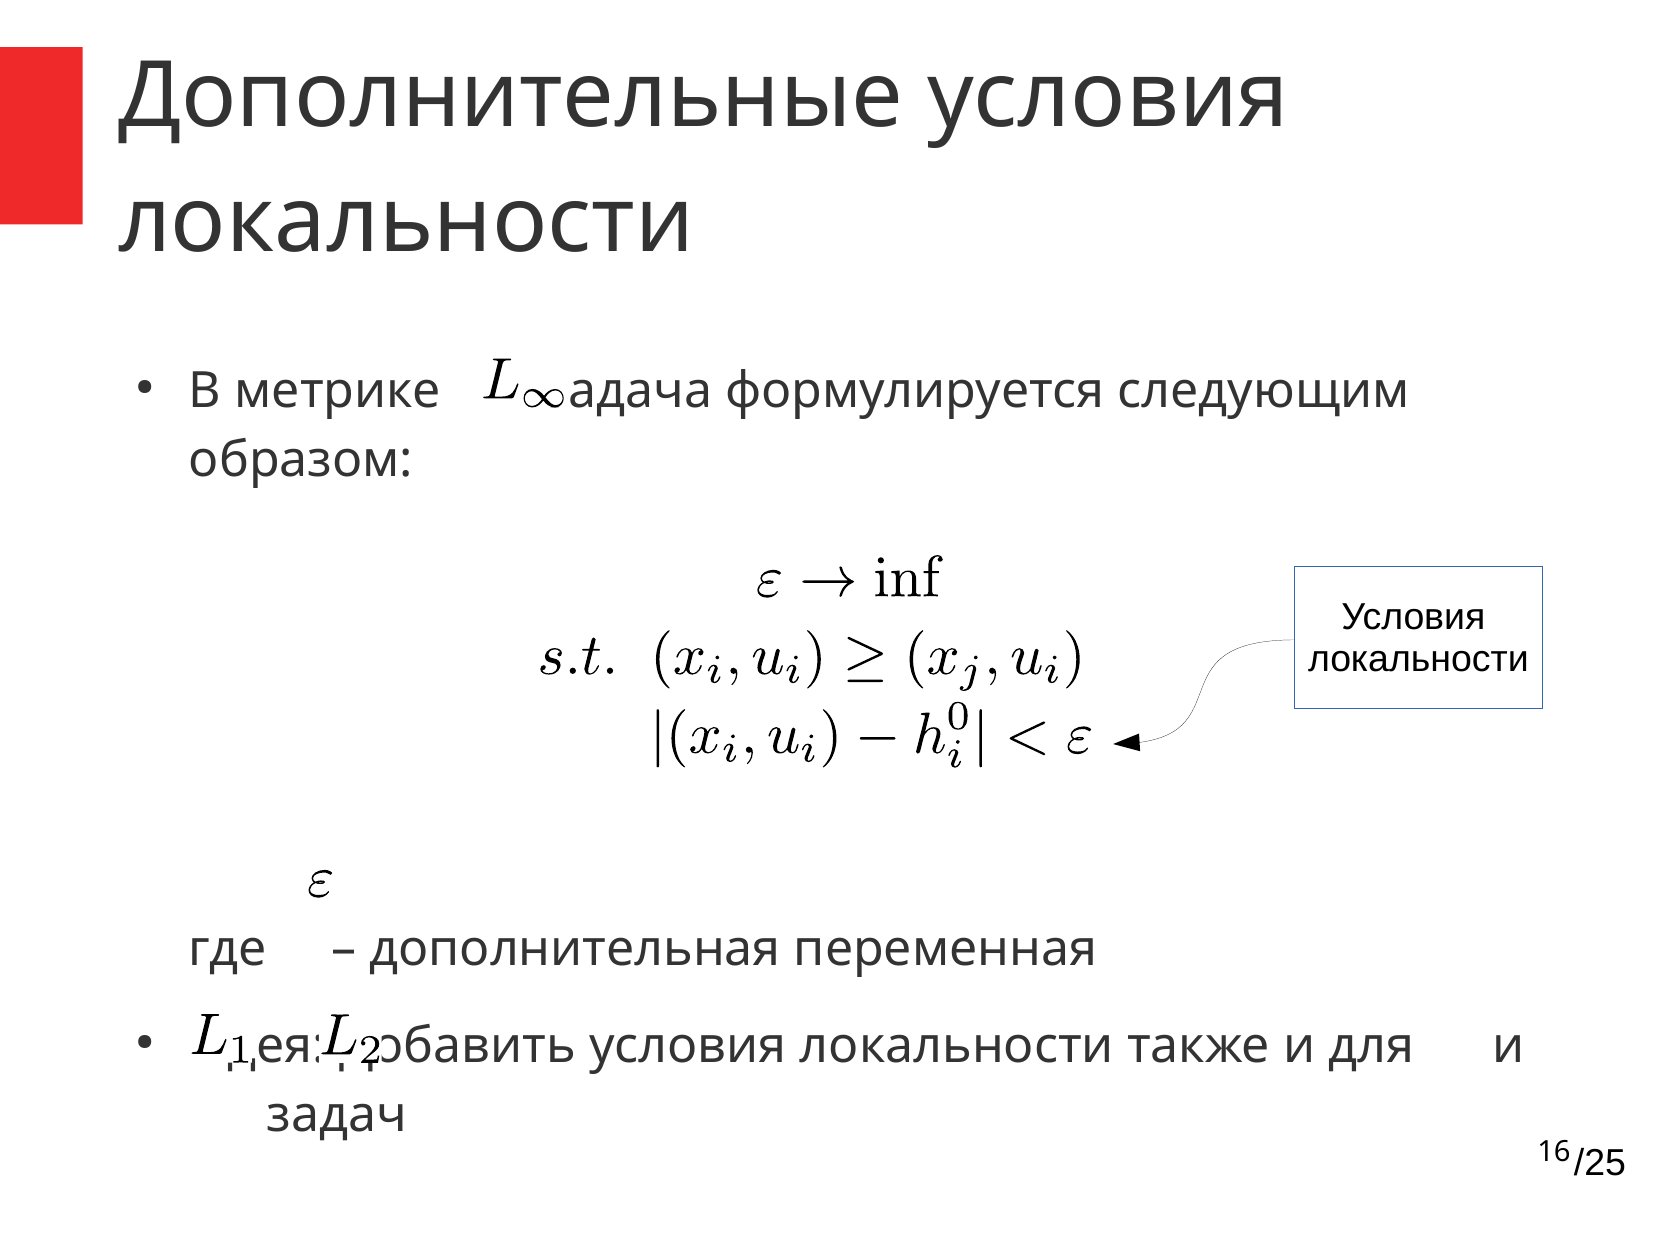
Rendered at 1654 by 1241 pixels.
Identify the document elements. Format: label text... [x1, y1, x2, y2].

text_box [307, 869, 335, 898]
text_box [318, 1014, 382, 1063]
text_box Условия локальности [1294, 566, 1543, 709]
text_box [649, 701, 1094, 768]
text_box [755, 555, 945, 598]
text_box [480, 358, 567, 408]
title Дополнительные условия локальности [118, 45, 1571, 261]
text_box [188, 1014, 252, 1063]
text_box [537, 630, 1086, 691]
text_box /25 [1559, 1134, 1654, 1205]
list В метрике задача формулируется следующим образом: где – дополнительная переменная Идея: Добавить условия локальности также и для и задач [118, 354, 1536, 1205]
